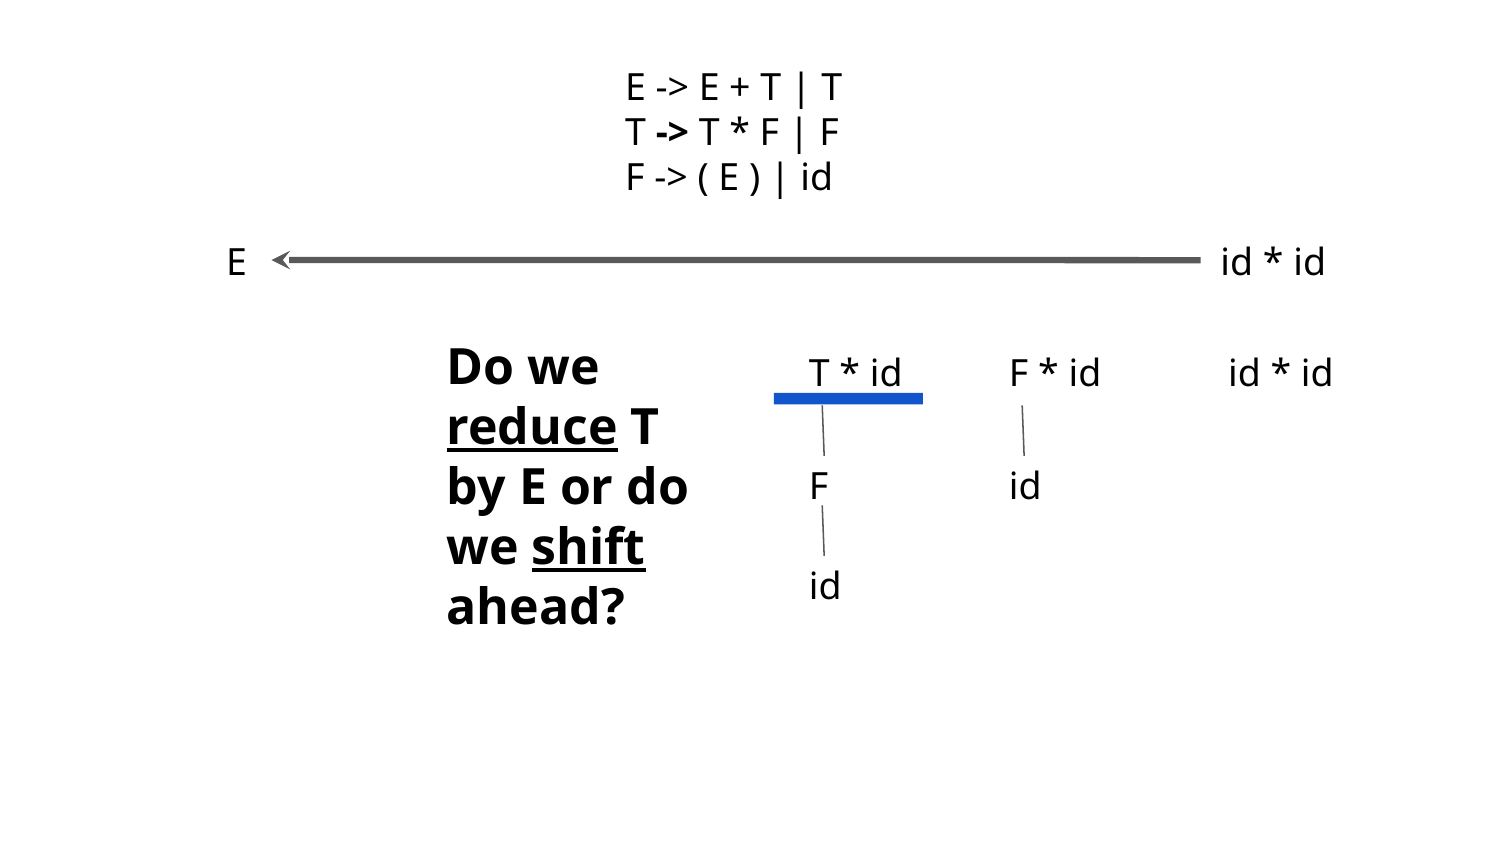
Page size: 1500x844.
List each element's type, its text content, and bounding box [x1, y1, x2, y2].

text_box T * id [793, 339, 940, 405]
text_box id [993, 451, 1140, 517]
text_box F * id [993, 339, 1140, 405]
text_box Do we reduce T by E or do we shift ahead? [431, 451, 730, 517]
text_box id [793, 551, 940, 617]
text_box E -> E + T | T T -> T * F | F F -> ( E ) | id [610, 47, 961, 113]
text_box id * id [1200, 227, 1347, 293]
text_box [773, 392, 923, 405]
text_box F [793, 451, 940, 517]
text_box E [201, 227, 272, 293]
text_box id * id [1213, 339, 1359, 405]
